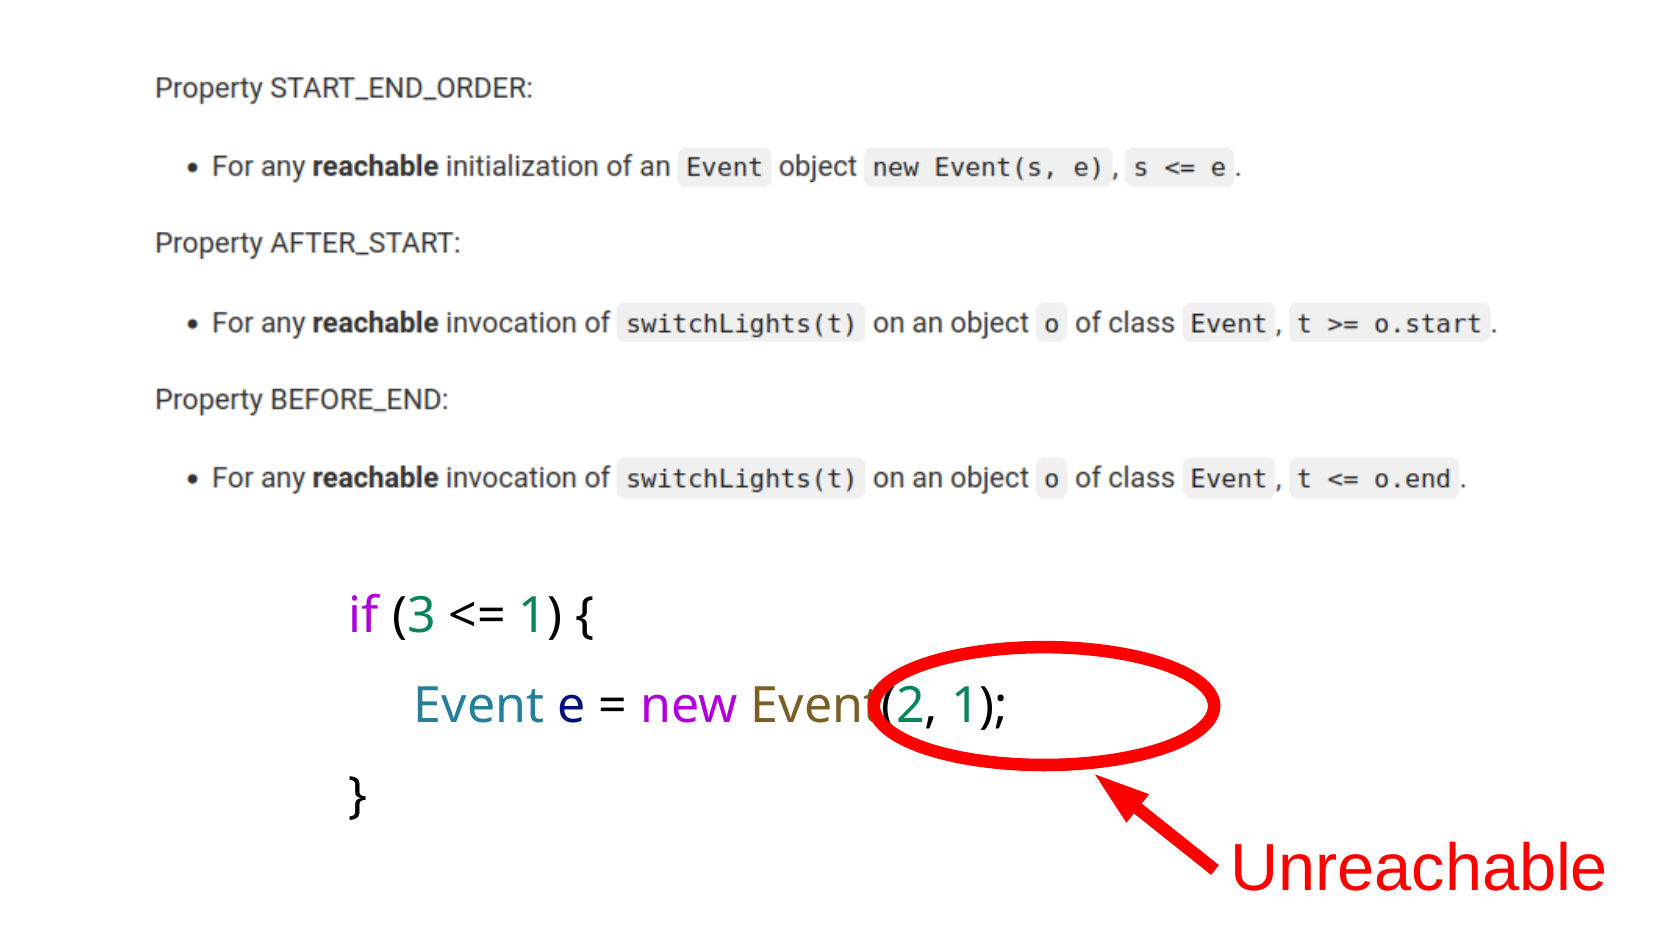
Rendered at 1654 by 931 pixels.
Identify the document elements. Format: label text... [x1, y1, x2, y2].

list Unreachable [1159, 829, 1654, 931]
picture [123, 51, 1538, 520]
list if (3 <= 1) { Event e = new Event(2, 1); } [349, 578, 1303, 830]
